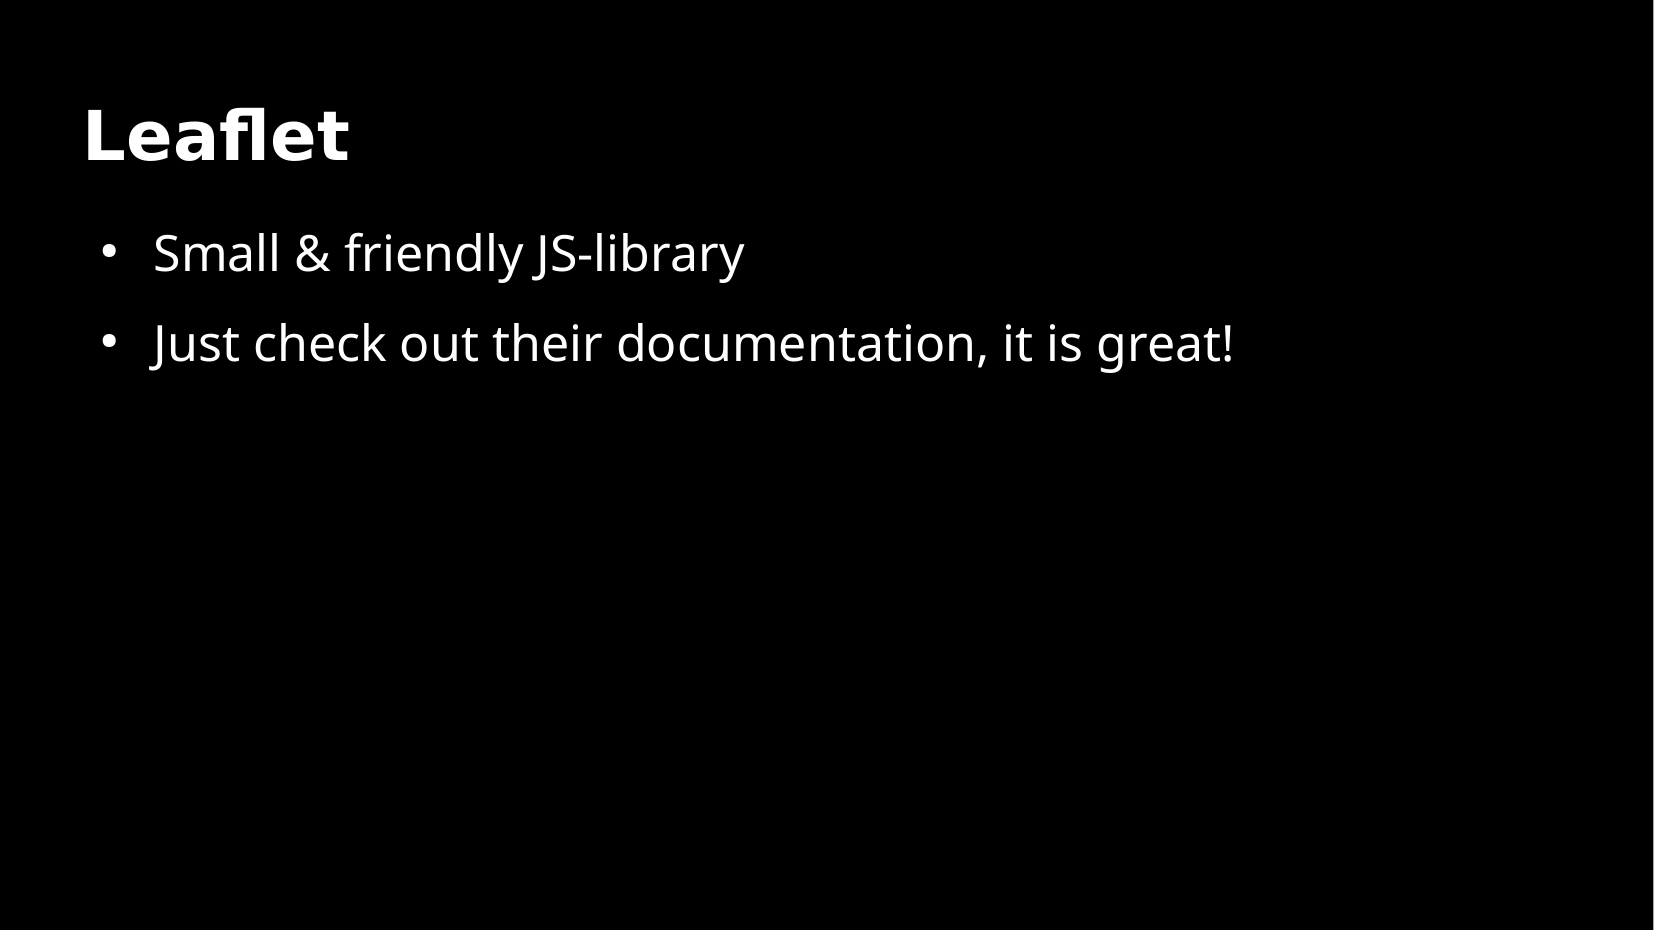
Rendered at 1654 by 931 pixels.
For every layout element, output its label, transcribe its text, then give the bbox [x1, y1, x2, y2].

title Leaflet [82, 59, 1571, 215]
list Small & friendly JS-library Just check out their documentation, it is great! [82, 217, 1571, 758]
